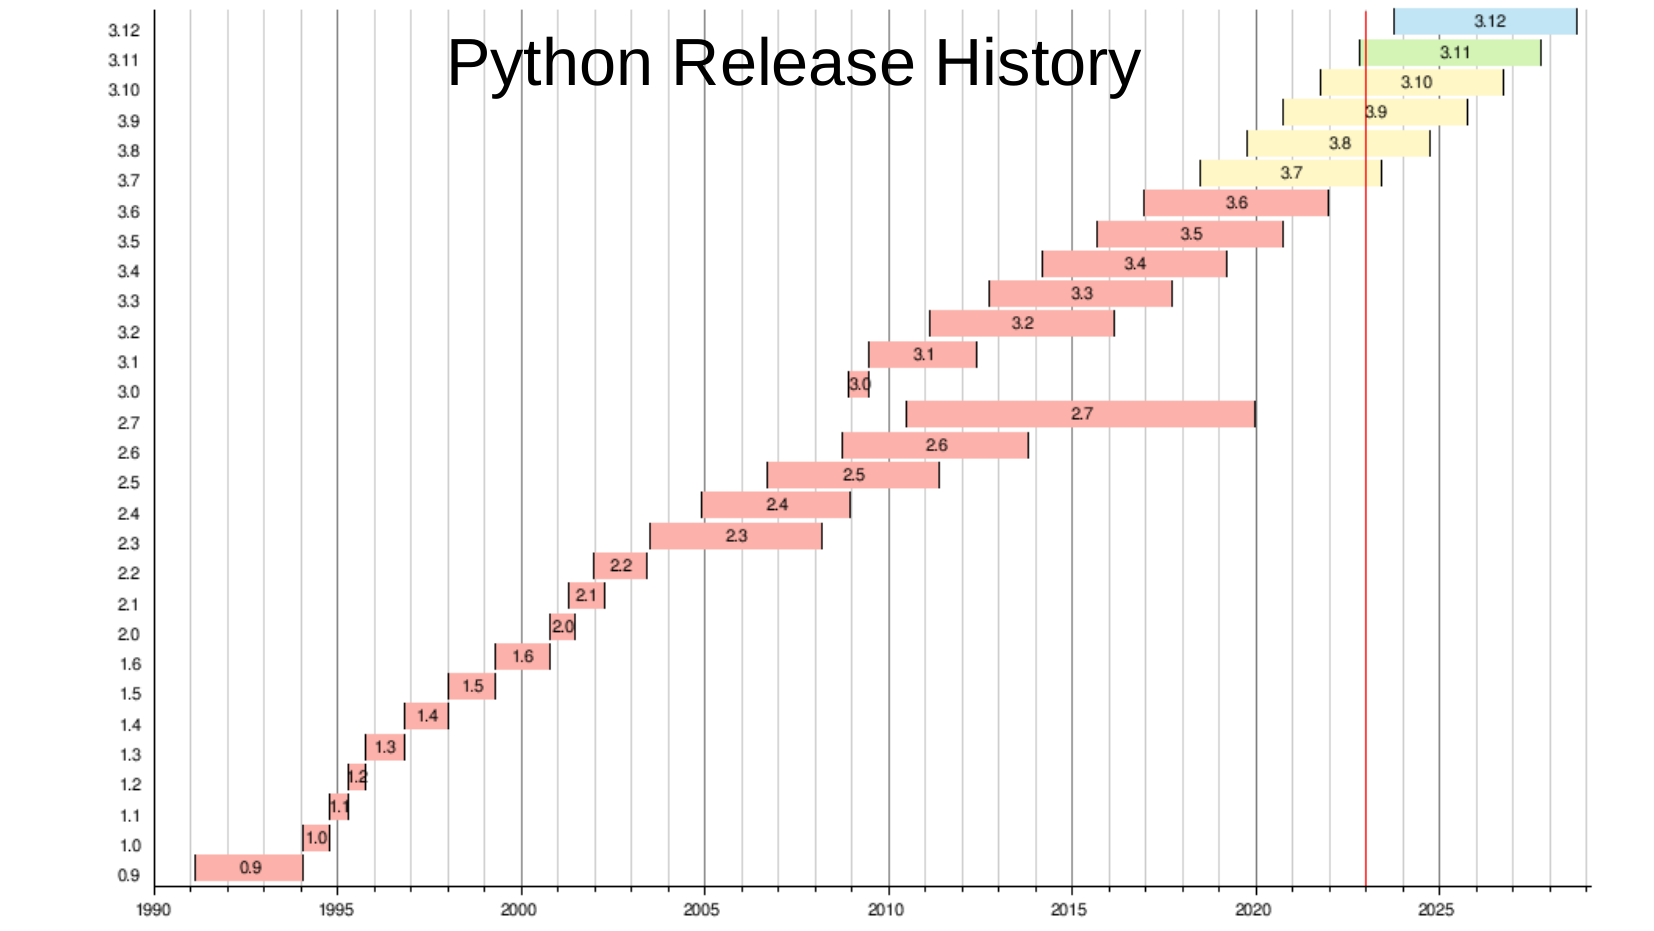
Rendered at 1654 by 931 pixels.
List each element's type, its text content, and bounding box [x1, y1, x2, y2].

picture [104, 0, 1603, 922]
title Python Release History [50, 24, 1539, 100]
